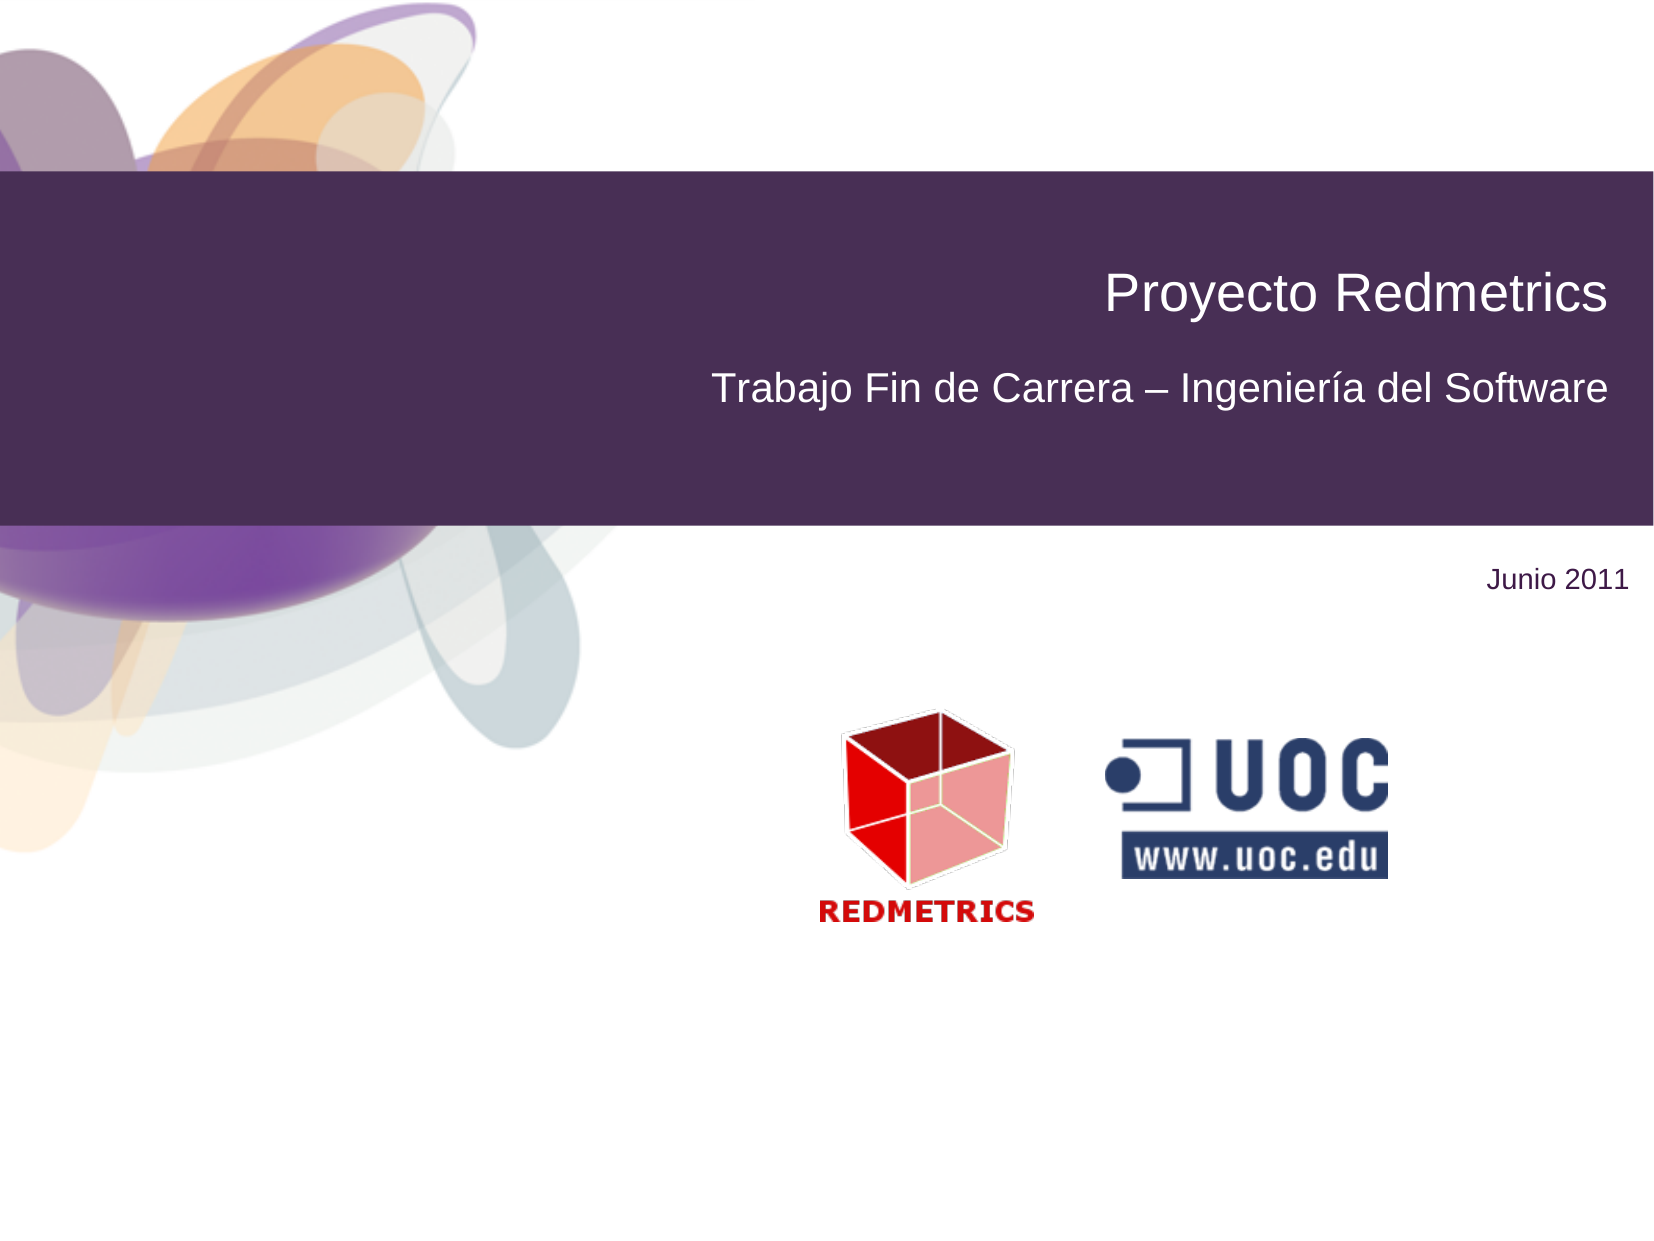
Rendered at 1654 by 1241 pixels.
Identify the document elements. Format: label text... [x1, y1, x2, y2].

text_box Junio 2011 [1228, 555, 1645, 604]
text_box Proyecto Redmetrics Trabajo Fin de Carrera – Ingeniería del Software [295, 254, 1625, 419]
picture [1105, 738, 1388, 879]
picture [0, 526, 755, 863]
picture [0, 0, 755, 171]
picture [820, 708, 1034, 922]
